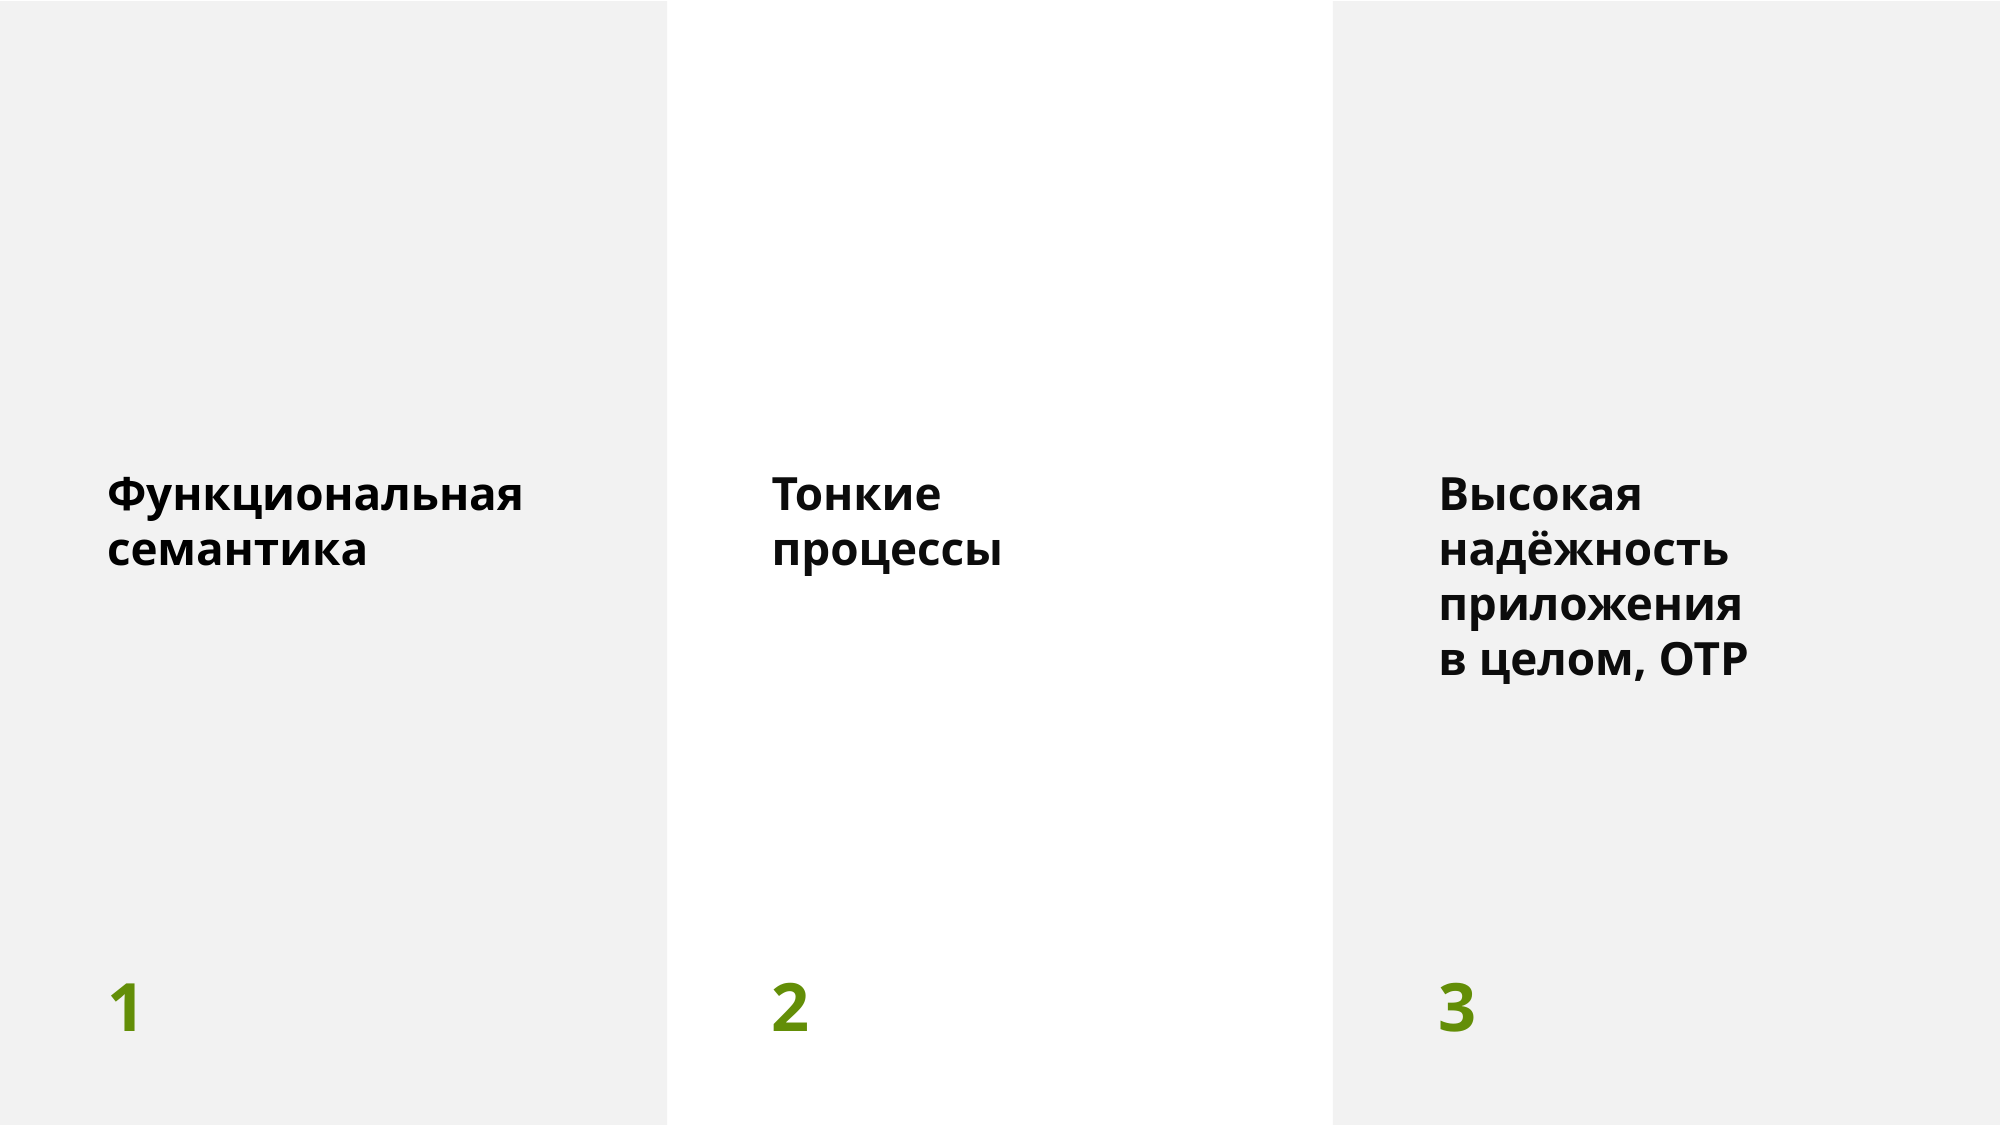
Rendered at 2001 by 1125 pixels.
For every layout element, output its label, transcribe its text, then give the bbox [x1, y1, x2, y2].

text_box Тонкие процессы [756, 456, 1244, 708]
text_box 2 [756, 949, 1244, 1062]
text_box 3 [1423, 949, 1911, 1062]
text_box [0, 1, 668, 1125]
text_box 1 [92, 949, 580, 1062]
text_box [1332, 1, 2000, 1125]
text_box Высокая надёжность приложения в целом, ОТР [1423, 456, 1911, 708]
text_box Функциональная семантика [92, 456, 580, 708]
